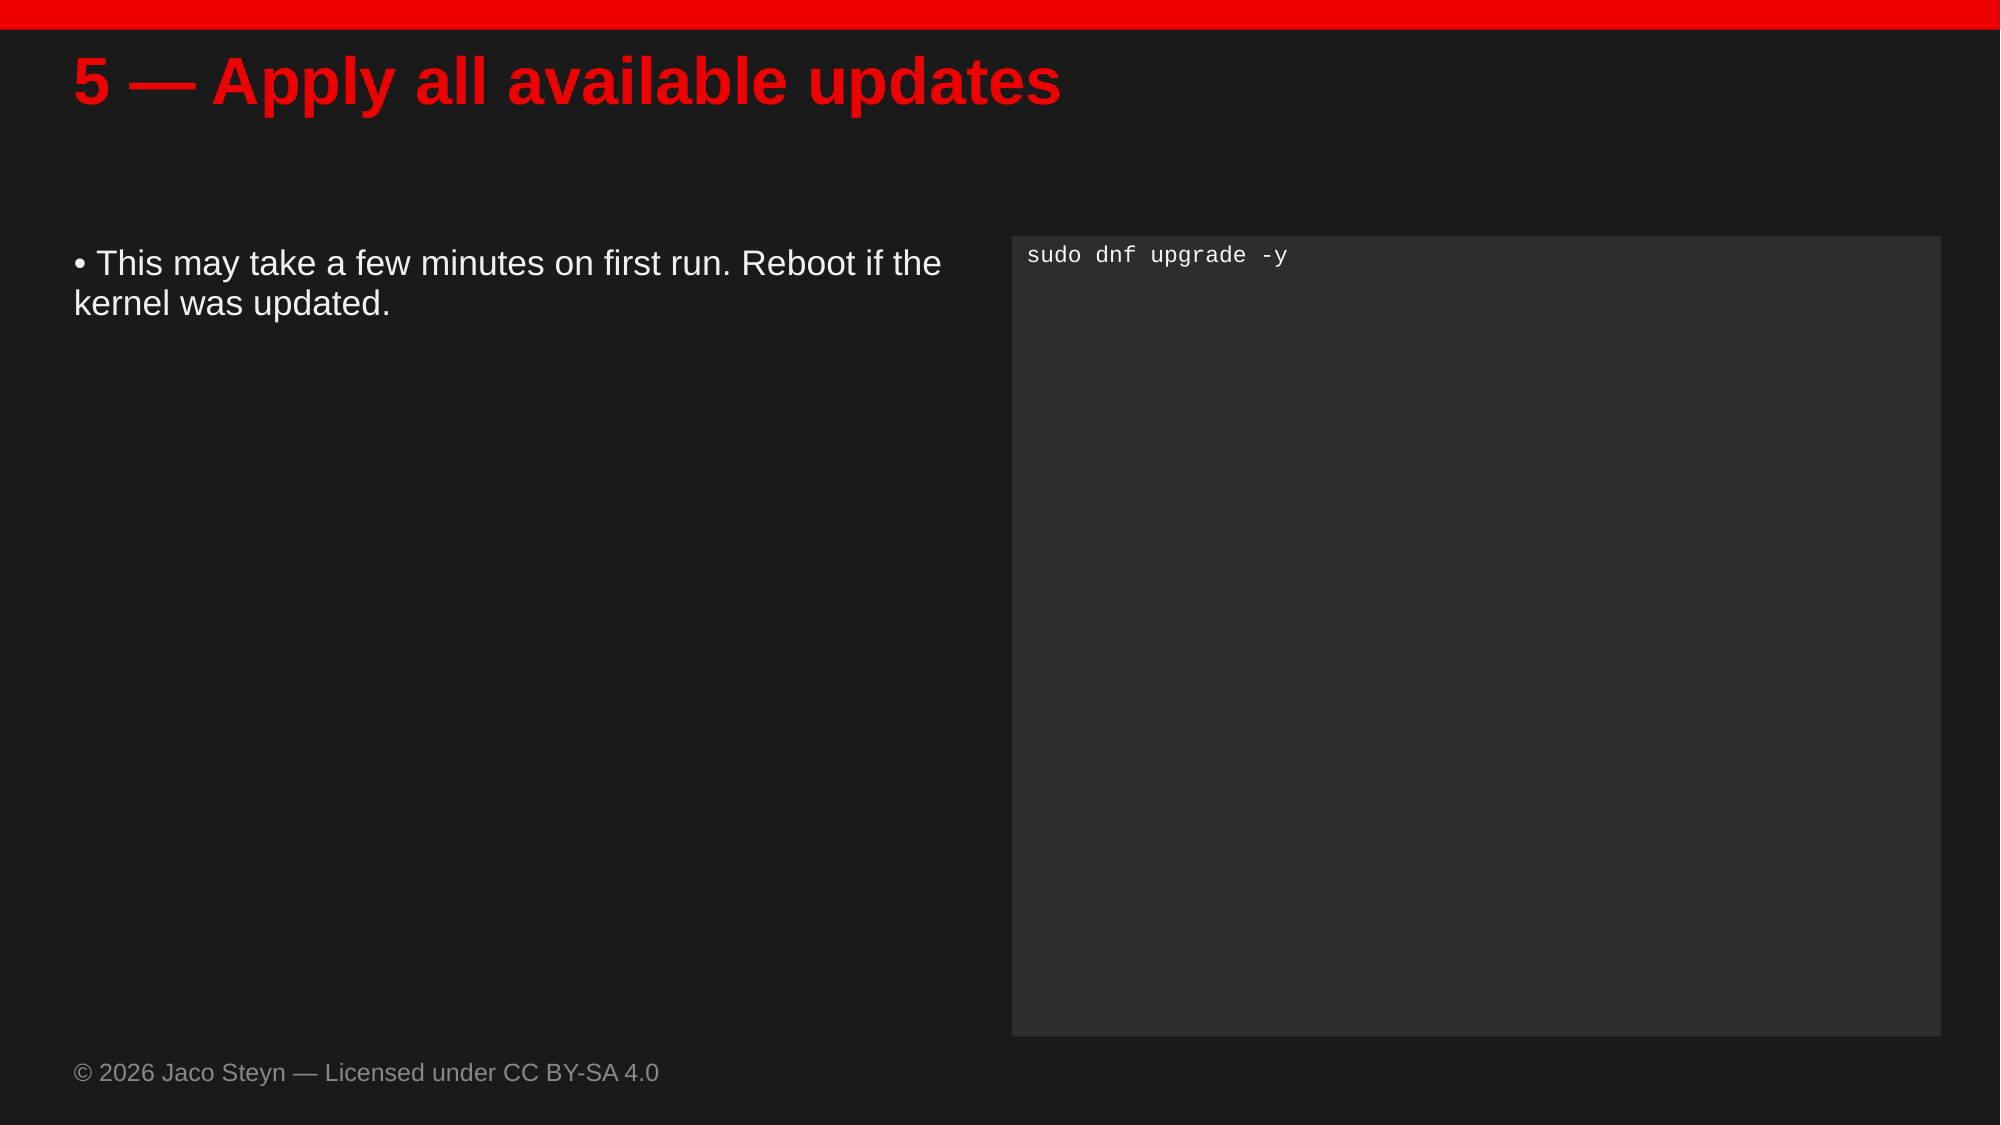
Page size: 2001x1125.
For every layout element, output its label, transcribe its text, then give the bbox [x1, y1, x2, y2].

text_box sudo dnf upgrade -y [1011, 236, 1942, 1037]
text_box © 2026 Jaco Steyn — Licensed under CC BY-SA 4.0 [59, 1051, 1942, 1093]
text_box • This may take a few minutes on first run. Reboot if the kernel was updated. [59, 236, 989, 1037]
text_box 5 — Apply all available updates [59, 36, 1942, 208]
text_box [0, 0, 2001, 30]
